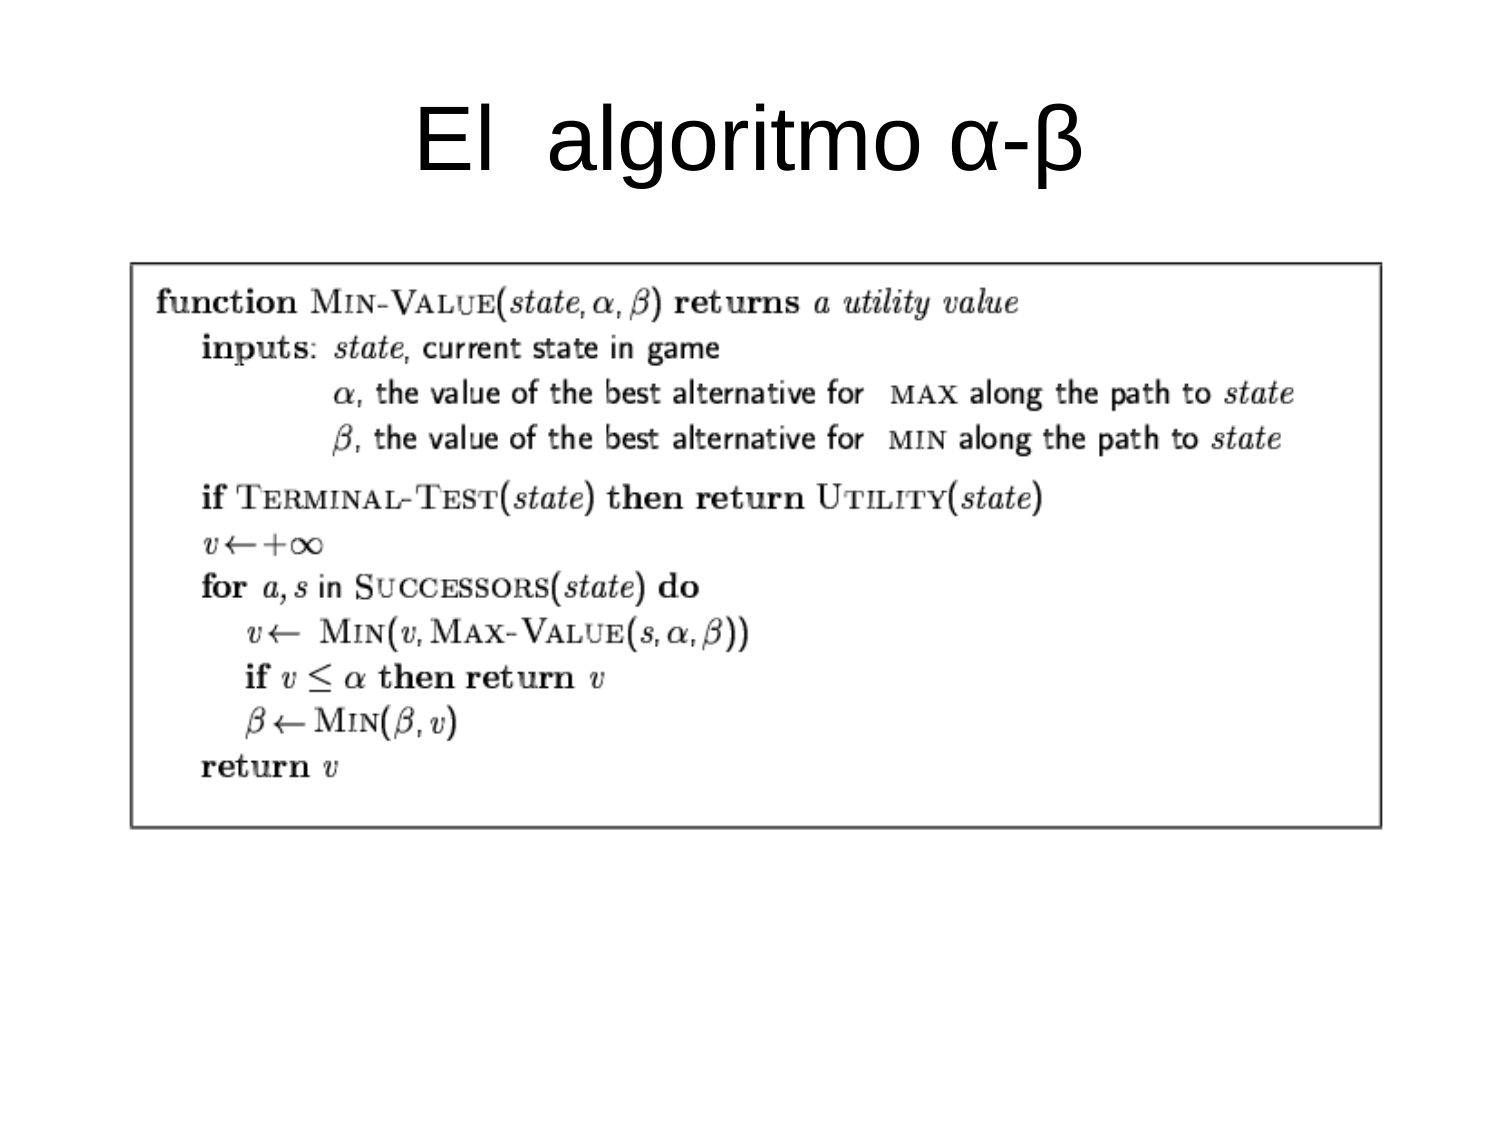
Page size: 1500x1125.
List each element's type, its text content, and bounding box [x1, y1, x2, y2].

picture [112, 249, 1388, 830]
title El algoritmo α-β [75, 45, 1426, 233]
